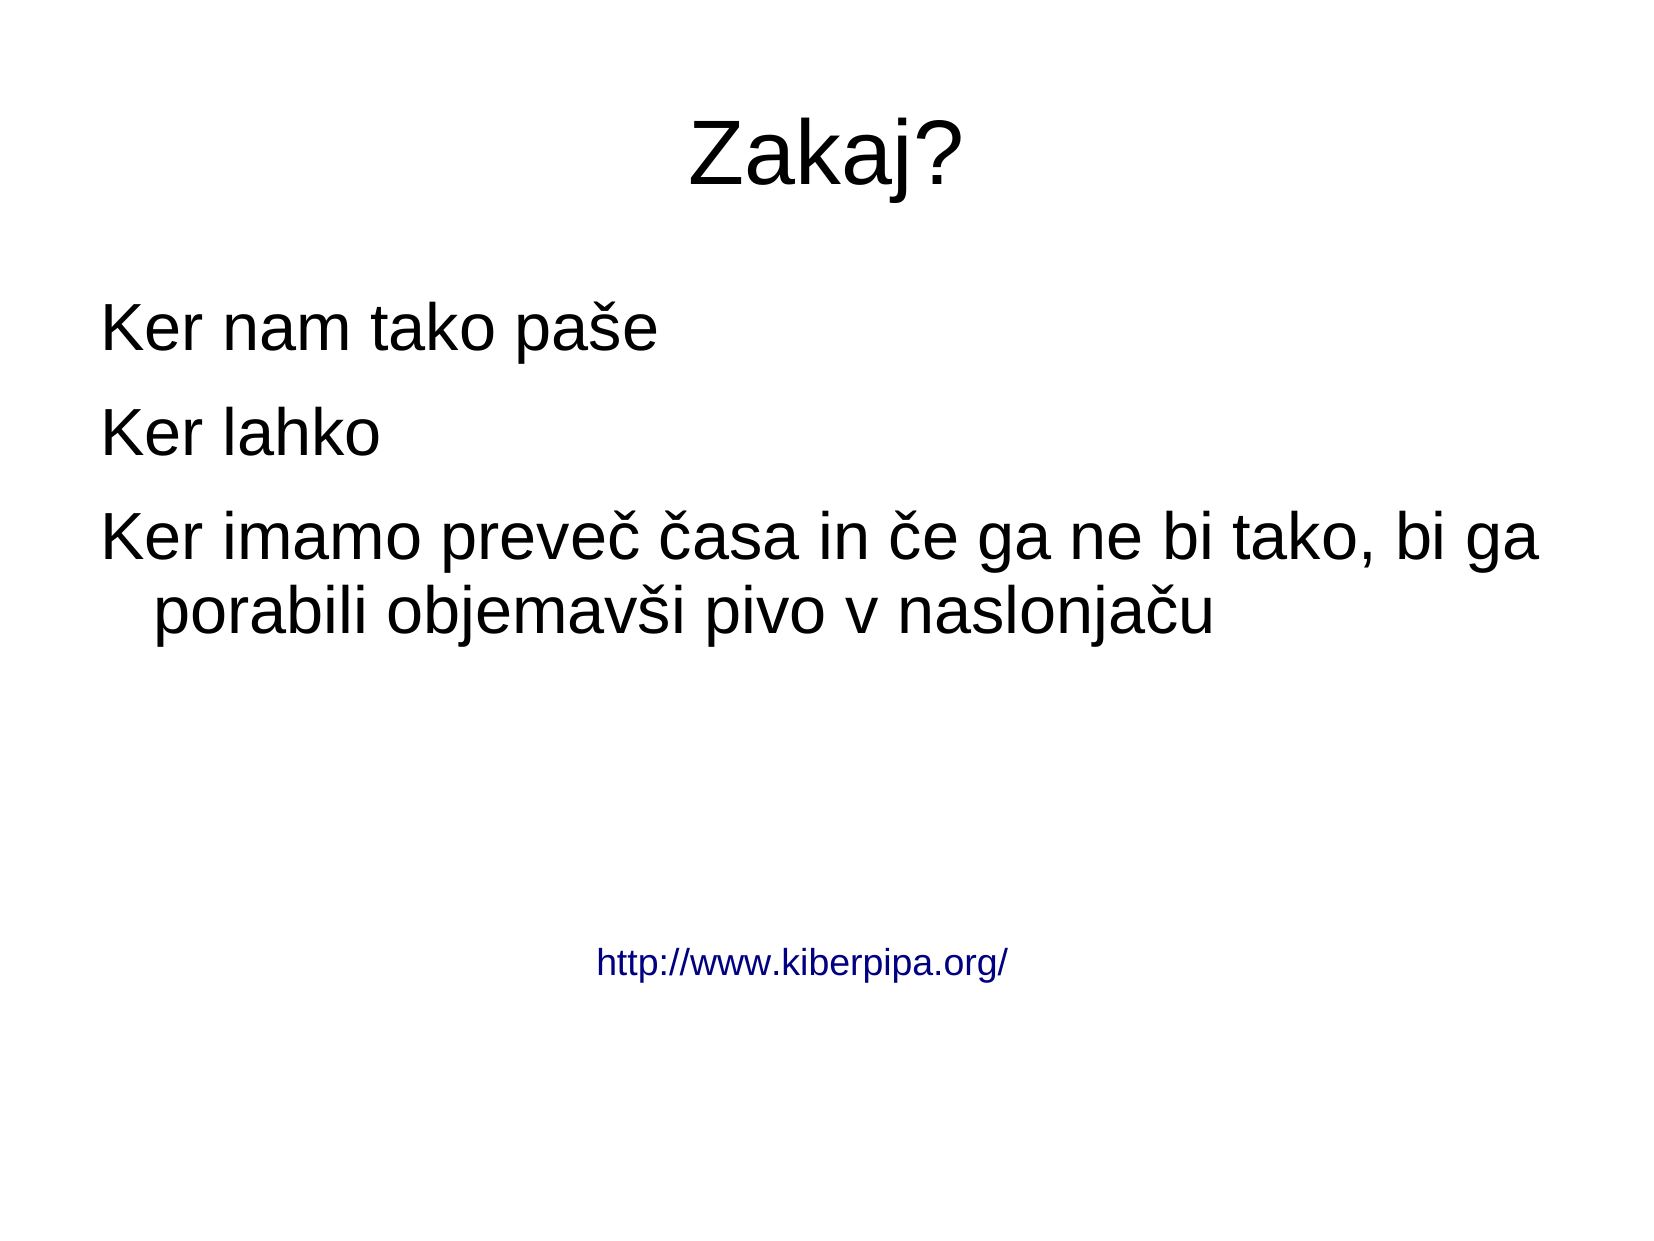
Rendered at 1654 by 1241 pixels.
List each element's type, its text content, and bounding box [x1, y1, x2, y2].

text_box http://www.kiberpipa.org/ [581, 933, 1093, 1004]
list Ker nam tako paše Ker lahko Ker imamo preveč časa in če ga ne bi tako, bi ga porabili objemavši pivo v naslonjaču [82, 290, 1565, 709]
title Zakaj? [82, 49, 1571, 257]
